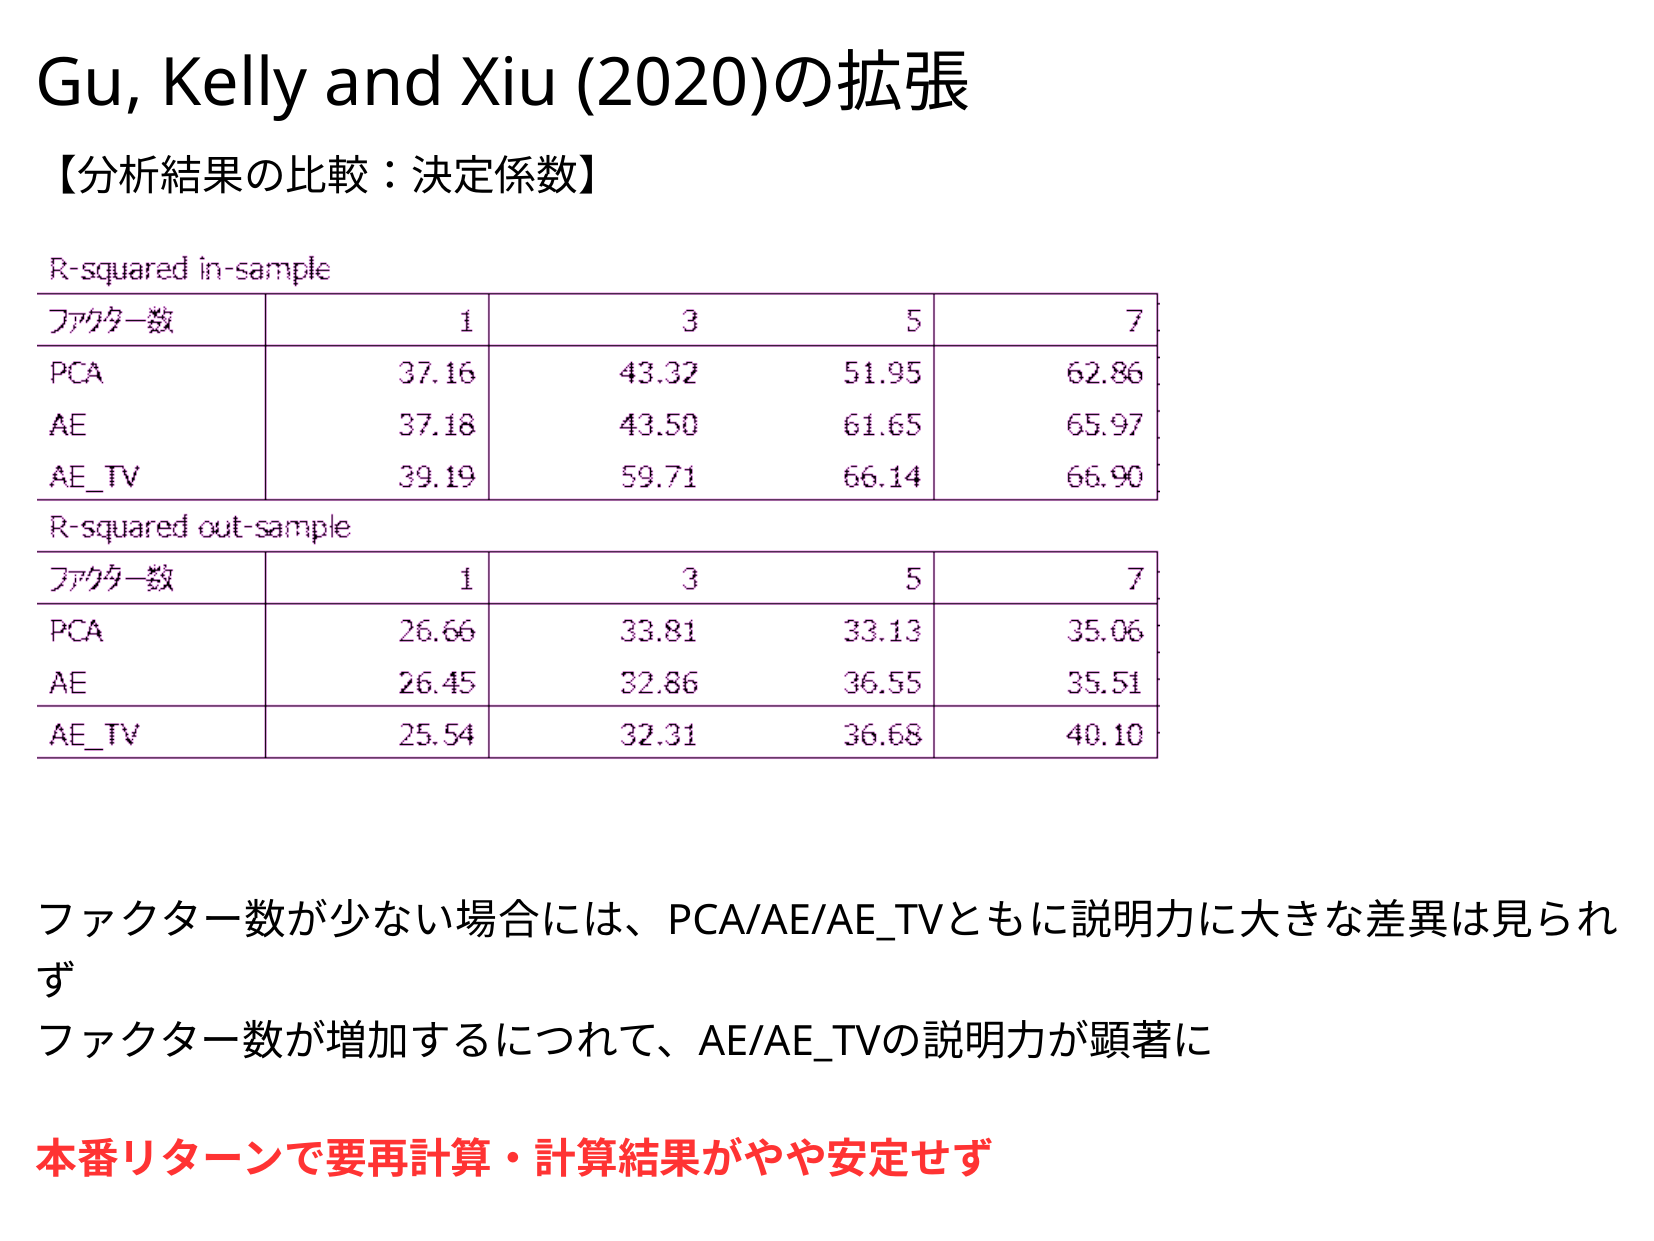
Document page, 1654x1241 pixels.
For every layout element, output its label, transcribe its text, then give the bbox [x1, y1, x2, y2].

subtitle 【分析結果の比較：決定係数】 ファクター数が少ない場合には、PCA/AE/AE_TVともに説明力に大きな差異は見られず ファクター数が増加するにつれて、AE/AE_TVの説明力が顕著に 本番リターンで要再計算・計算結果がやや安定せず [35, 141, 1619, 1109]
title Gu, Kelly and Xiu (2020)の拡張 [35, 23, 1619, 130]
picture [37, 243, 1160, 811]
